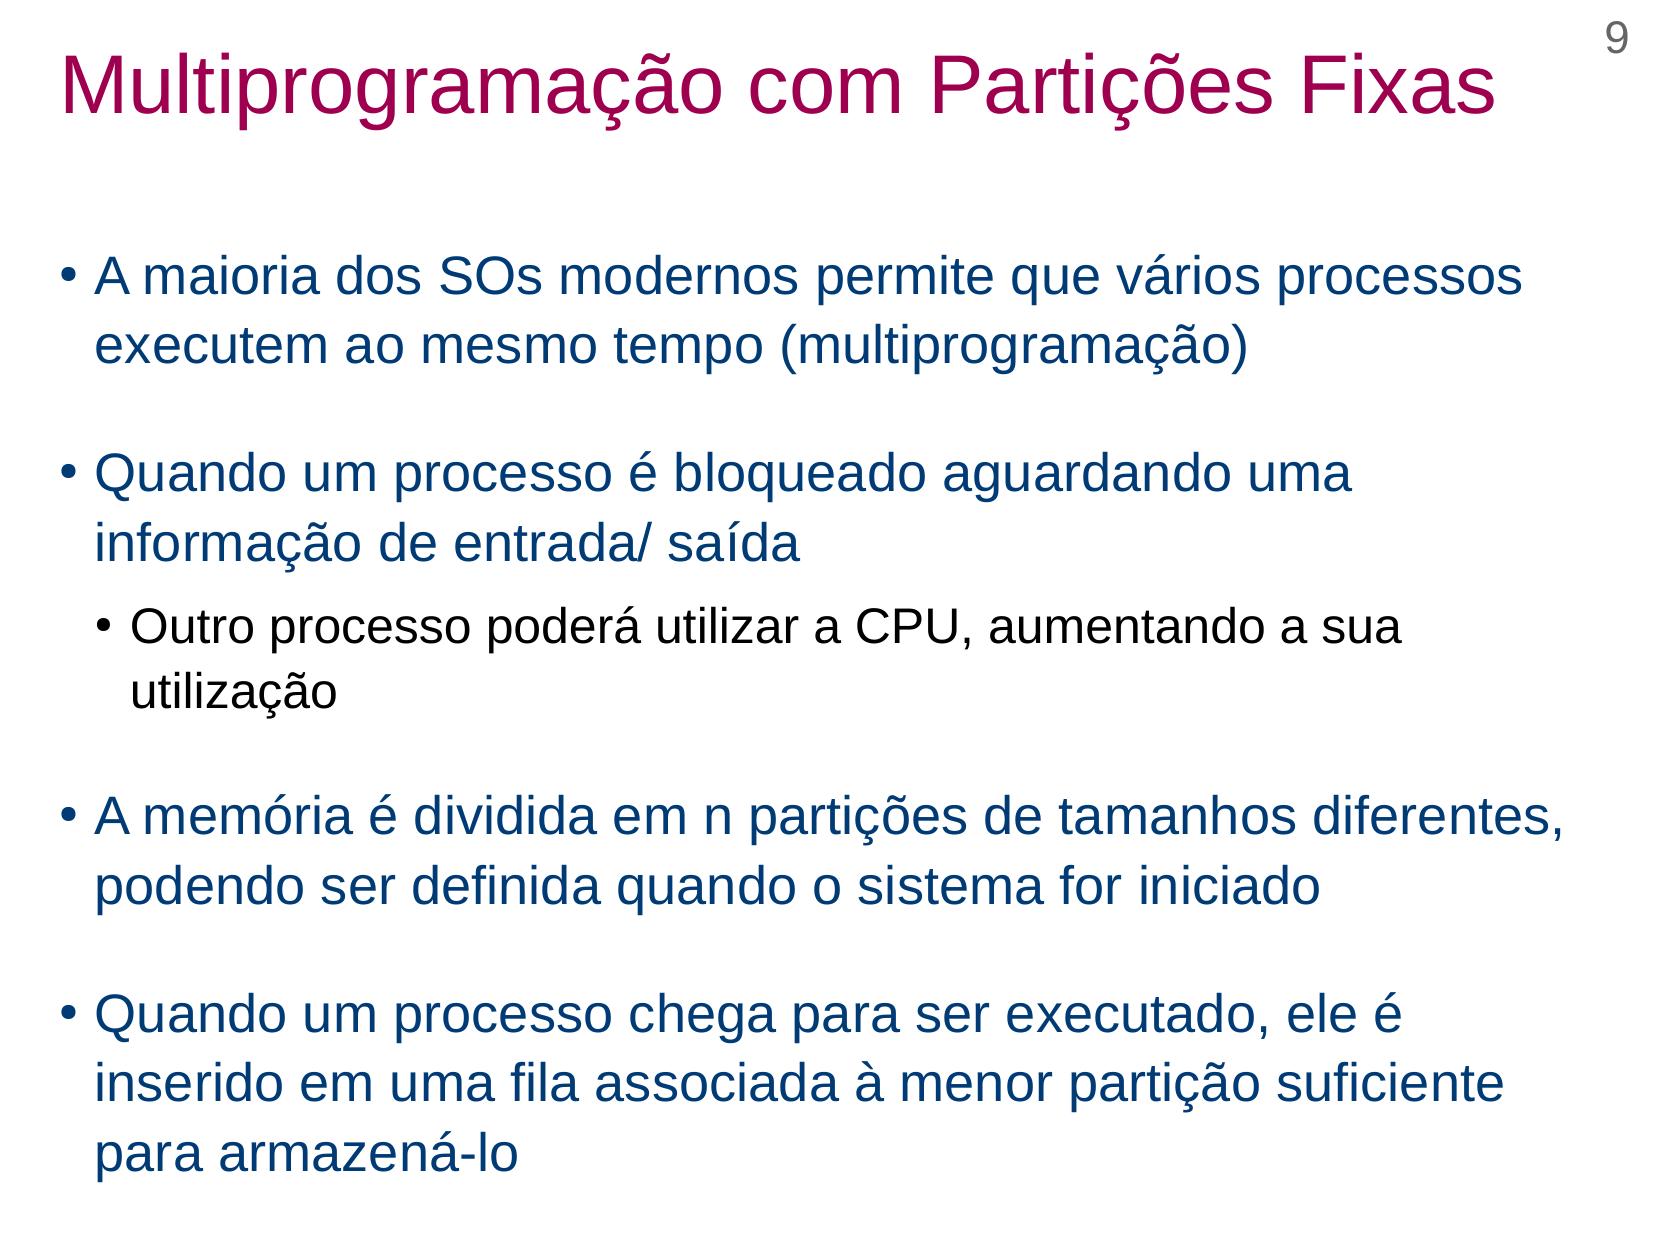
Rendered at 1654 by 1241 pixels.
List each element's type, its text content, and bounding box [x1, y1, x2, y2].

title Multiprogramação com Partições Fixas [59, 29, 1595, 148]
list A maioria dos SOs modernos permite que vários processos executem ao mesmo tempo (multiprogramação) Quando um processo é bloqueado aguardando uma informação de entrada/ saída Outro processo poderá utilizar a CPU, aumentando a sua utilização A memória é dividida em n partições de tamanhos diferentes, podendo ser definida quando o sistema for iniciado Quando um processo chega para ser executado, ele é inserido em uma fila associada à menor partição suficiente para armazená-lo [59, 236, 1595, 1211]
